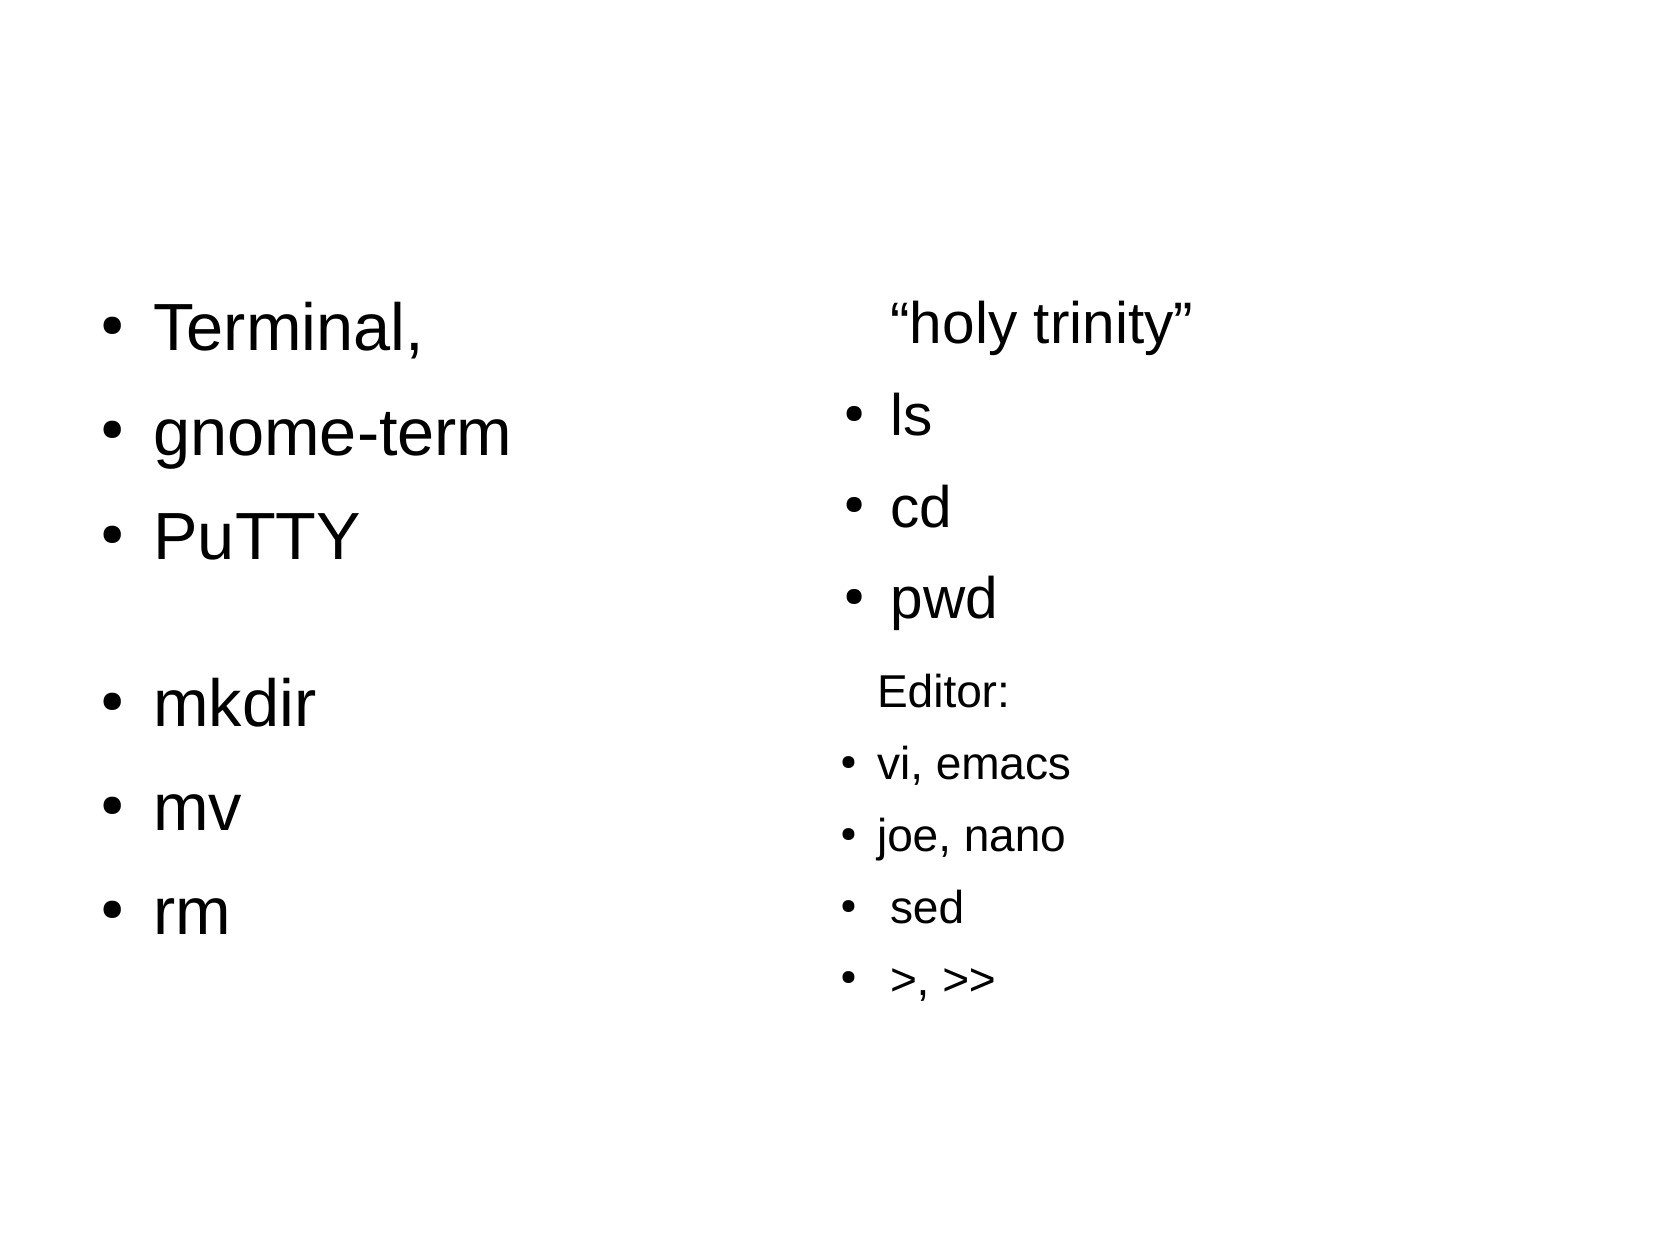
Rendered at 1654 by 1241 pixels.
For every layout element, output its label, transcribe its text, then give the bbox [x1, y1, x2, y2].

list Editor: vi, emacs joe, nano sed >, >> [828, 665, 1539, 1009]
list mkdir mv rm [82, 665, 793, 1009]
list Terminal, gnome-term PuTTY [82, 290, 793, 634]
list “holy trinity” ls cd pwd [828, 290, 1539, 634]
